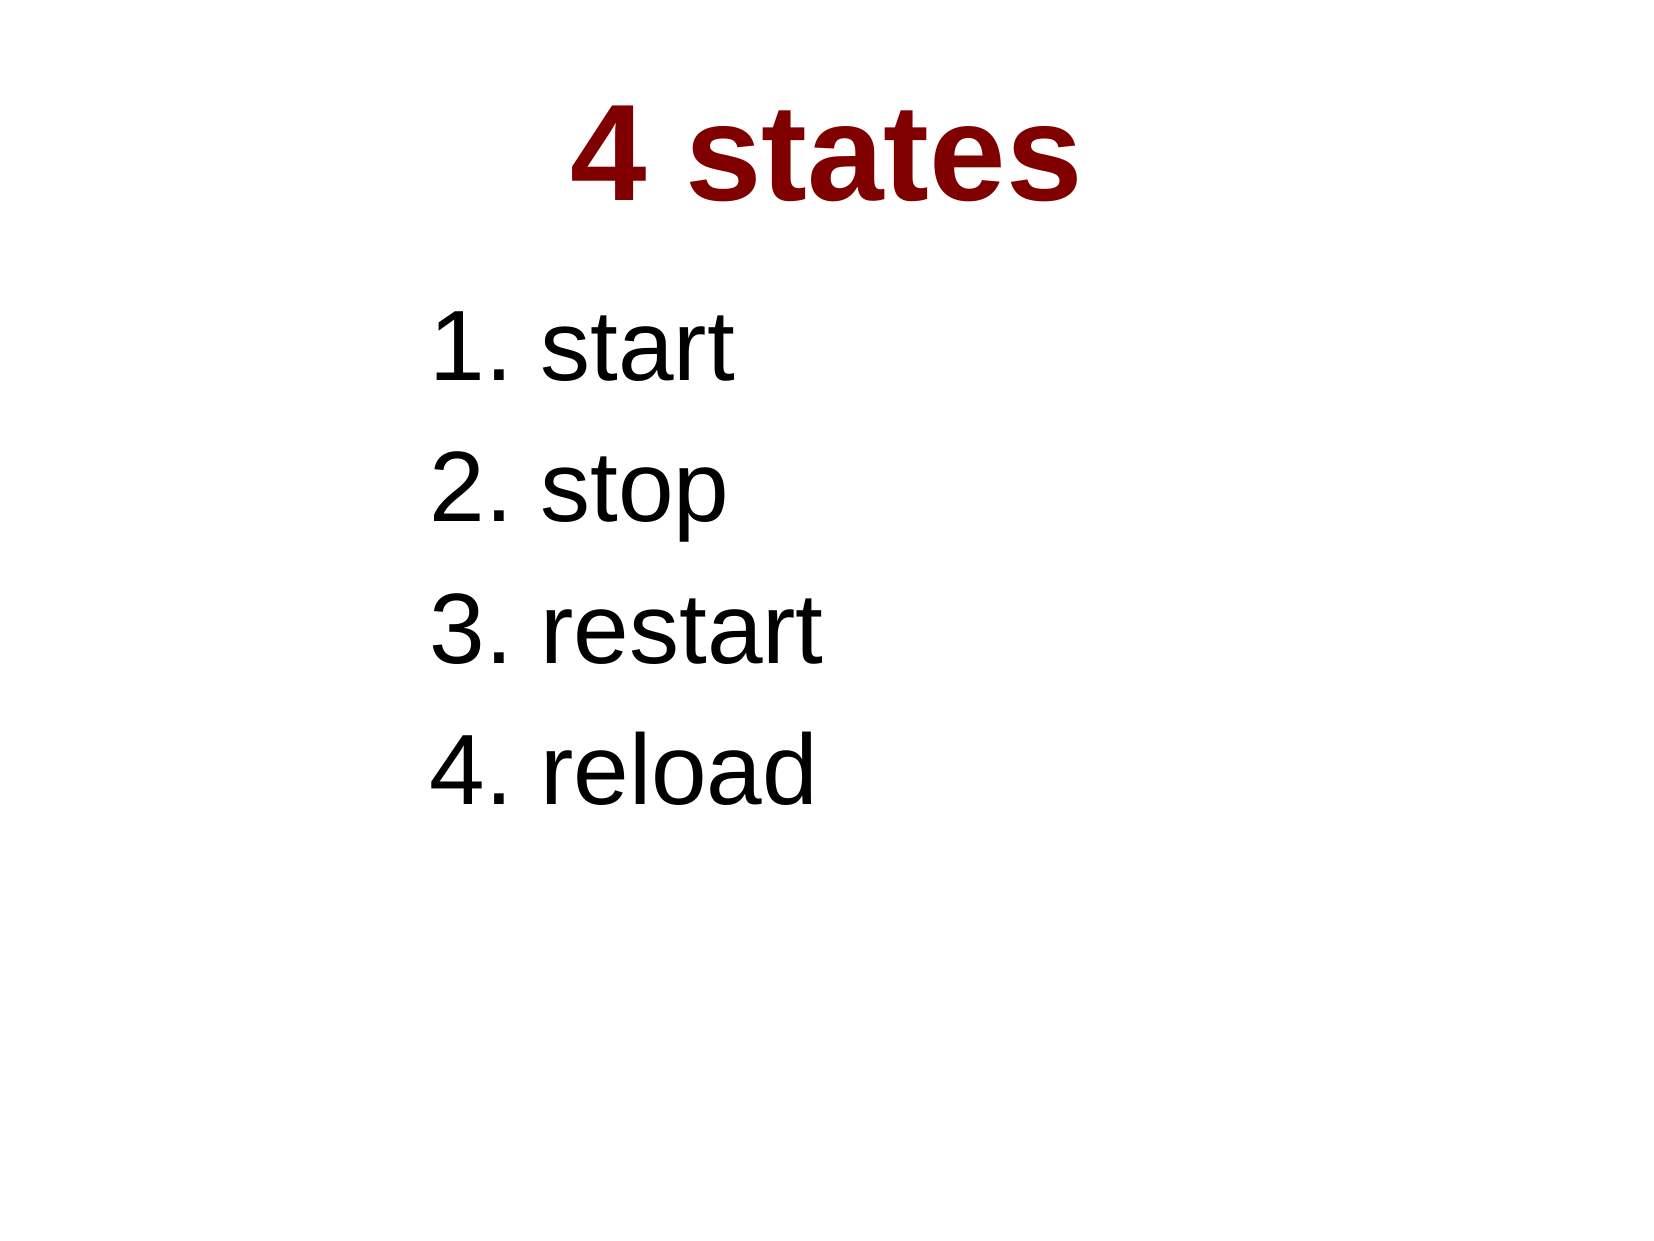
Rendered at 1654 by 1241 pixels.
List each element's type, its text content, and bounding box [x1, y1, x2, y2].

list start stop restart reload [412, 290, 1571, 1010]
title 4 states [82, 49, 1571, 257]
